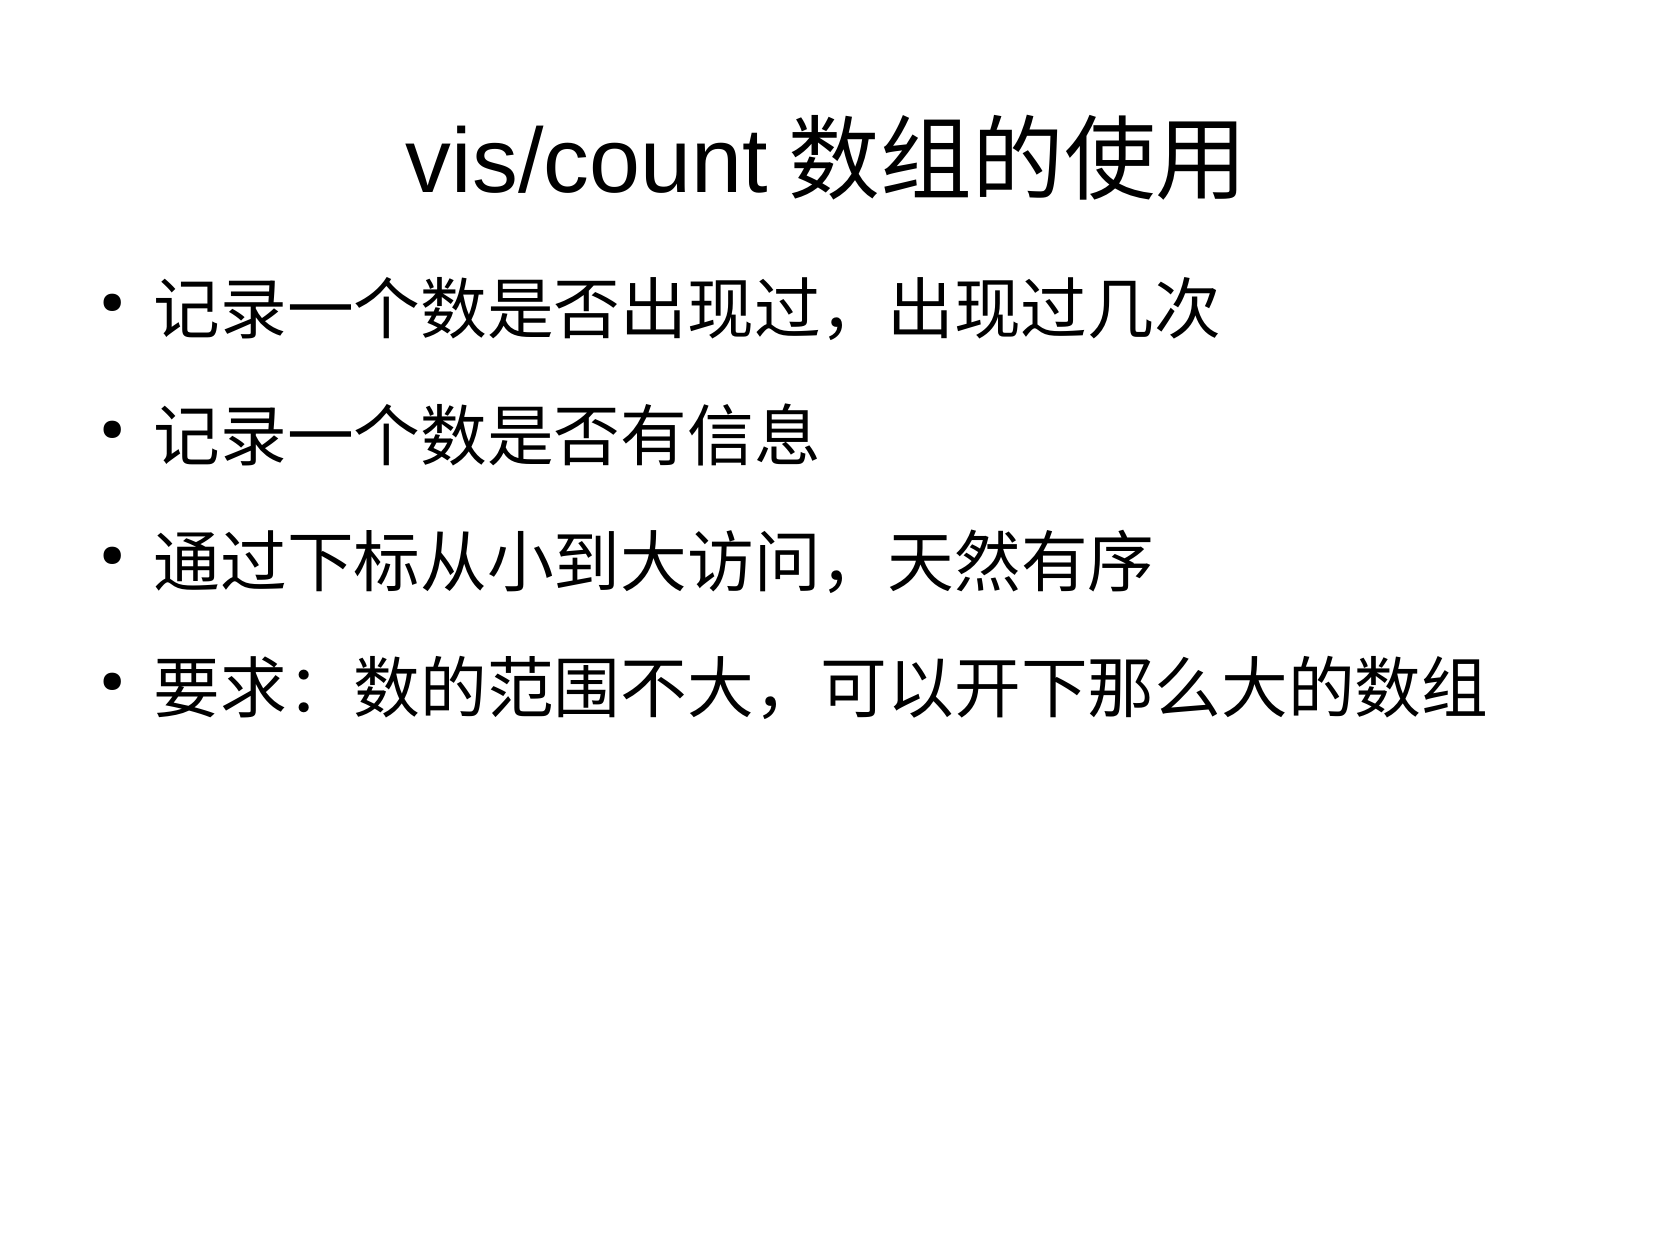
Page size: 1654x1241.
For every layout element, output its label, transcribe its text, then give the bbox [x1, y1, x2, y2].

title vis/count数组的使用 [82, 49, 1571, 256]
list 记录一个数是否出现过，出现过几次 记录一个数是否有信息 通过下标从小到大访问，天然有序 要求：数的范围不大，可以开下那么大的数组 [82, 256, 1571, 1158]
